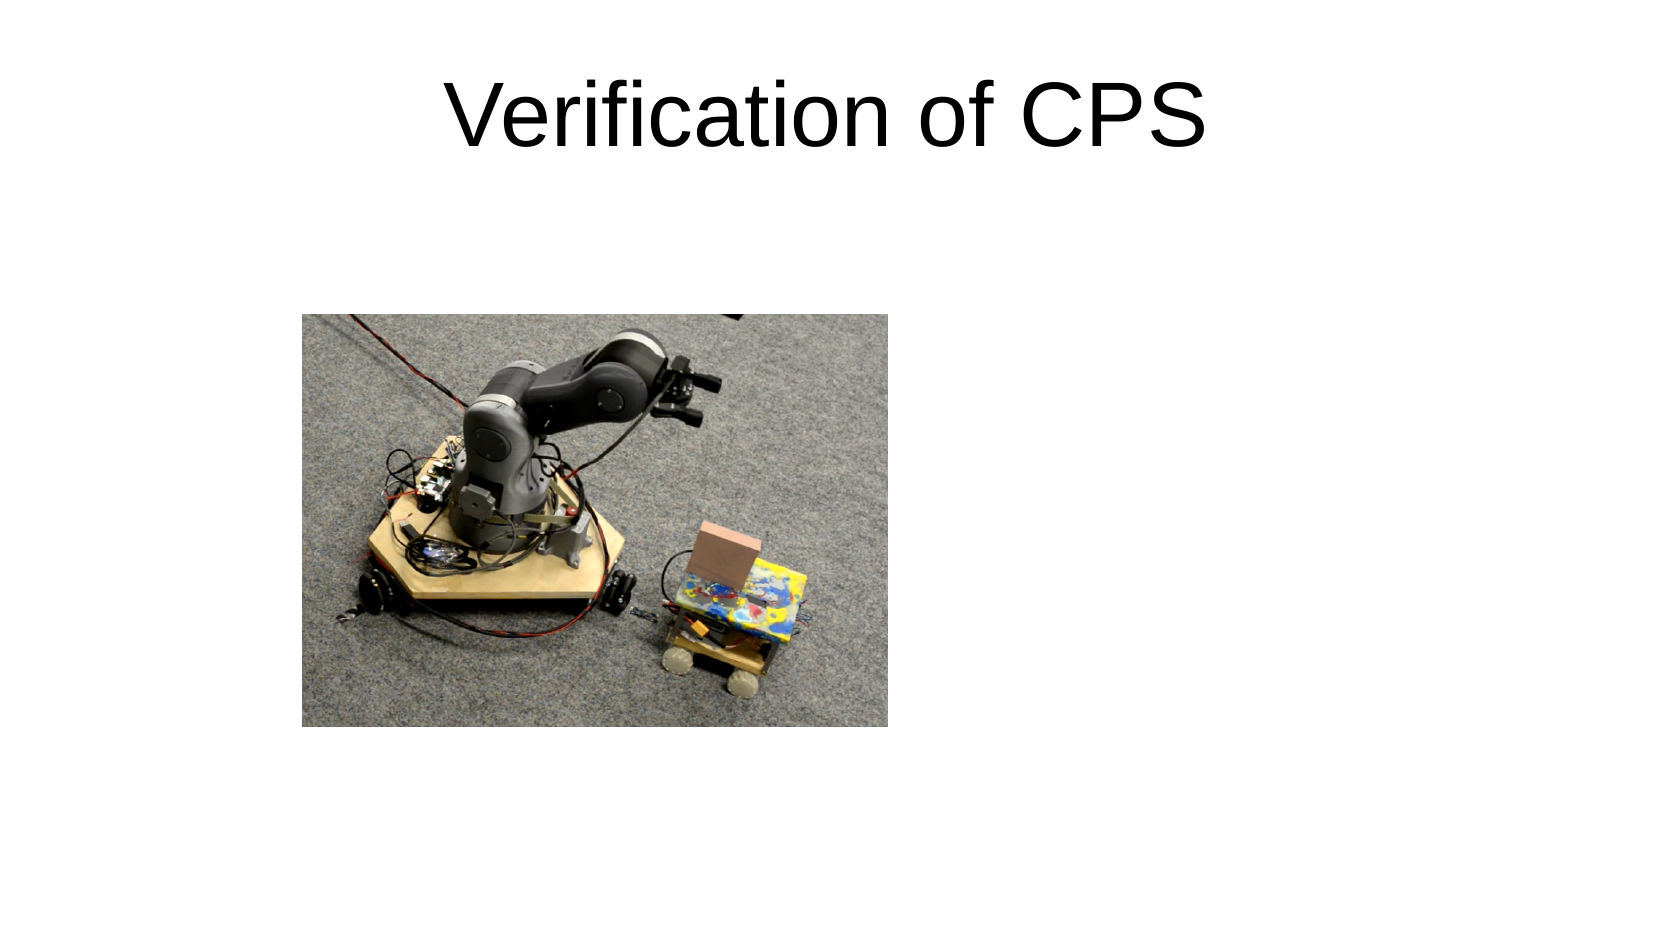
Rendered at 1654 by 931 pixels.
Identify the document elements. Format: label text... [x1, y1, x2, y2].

picture [302, 314, 888, 727]
title Verification of CPS [82, 37, 1571, 193]
